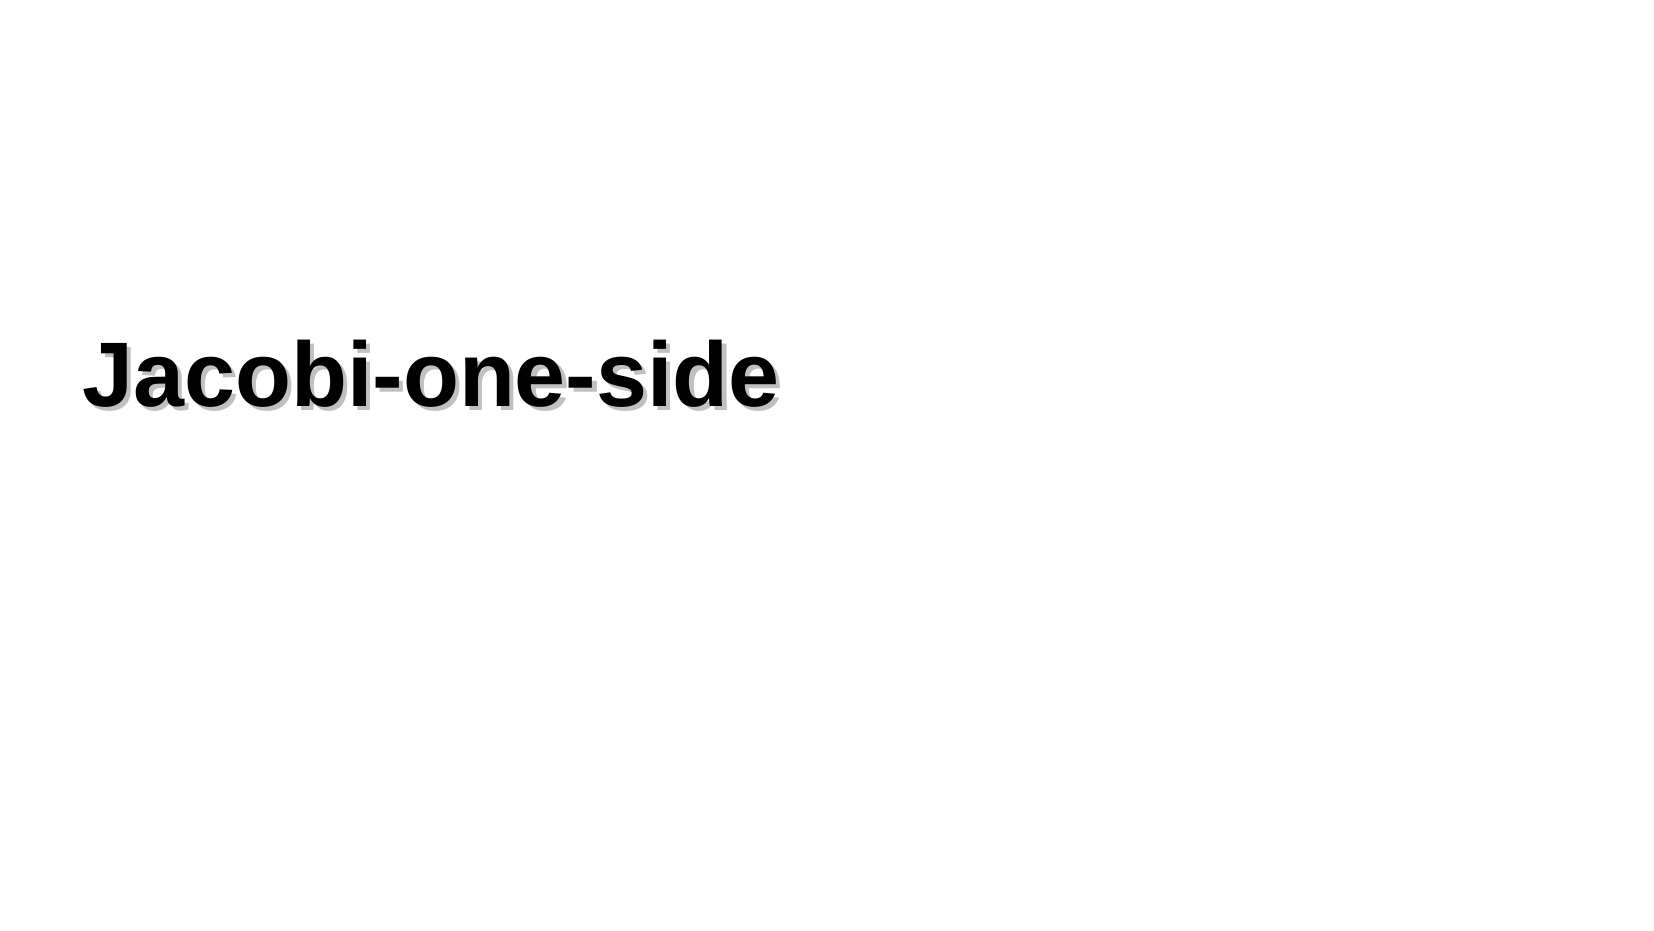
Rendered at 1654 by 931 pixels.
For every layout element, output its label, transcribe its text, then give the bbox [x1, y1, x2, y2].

title Jacobi-one-side [82, 296, 1571, 453]
